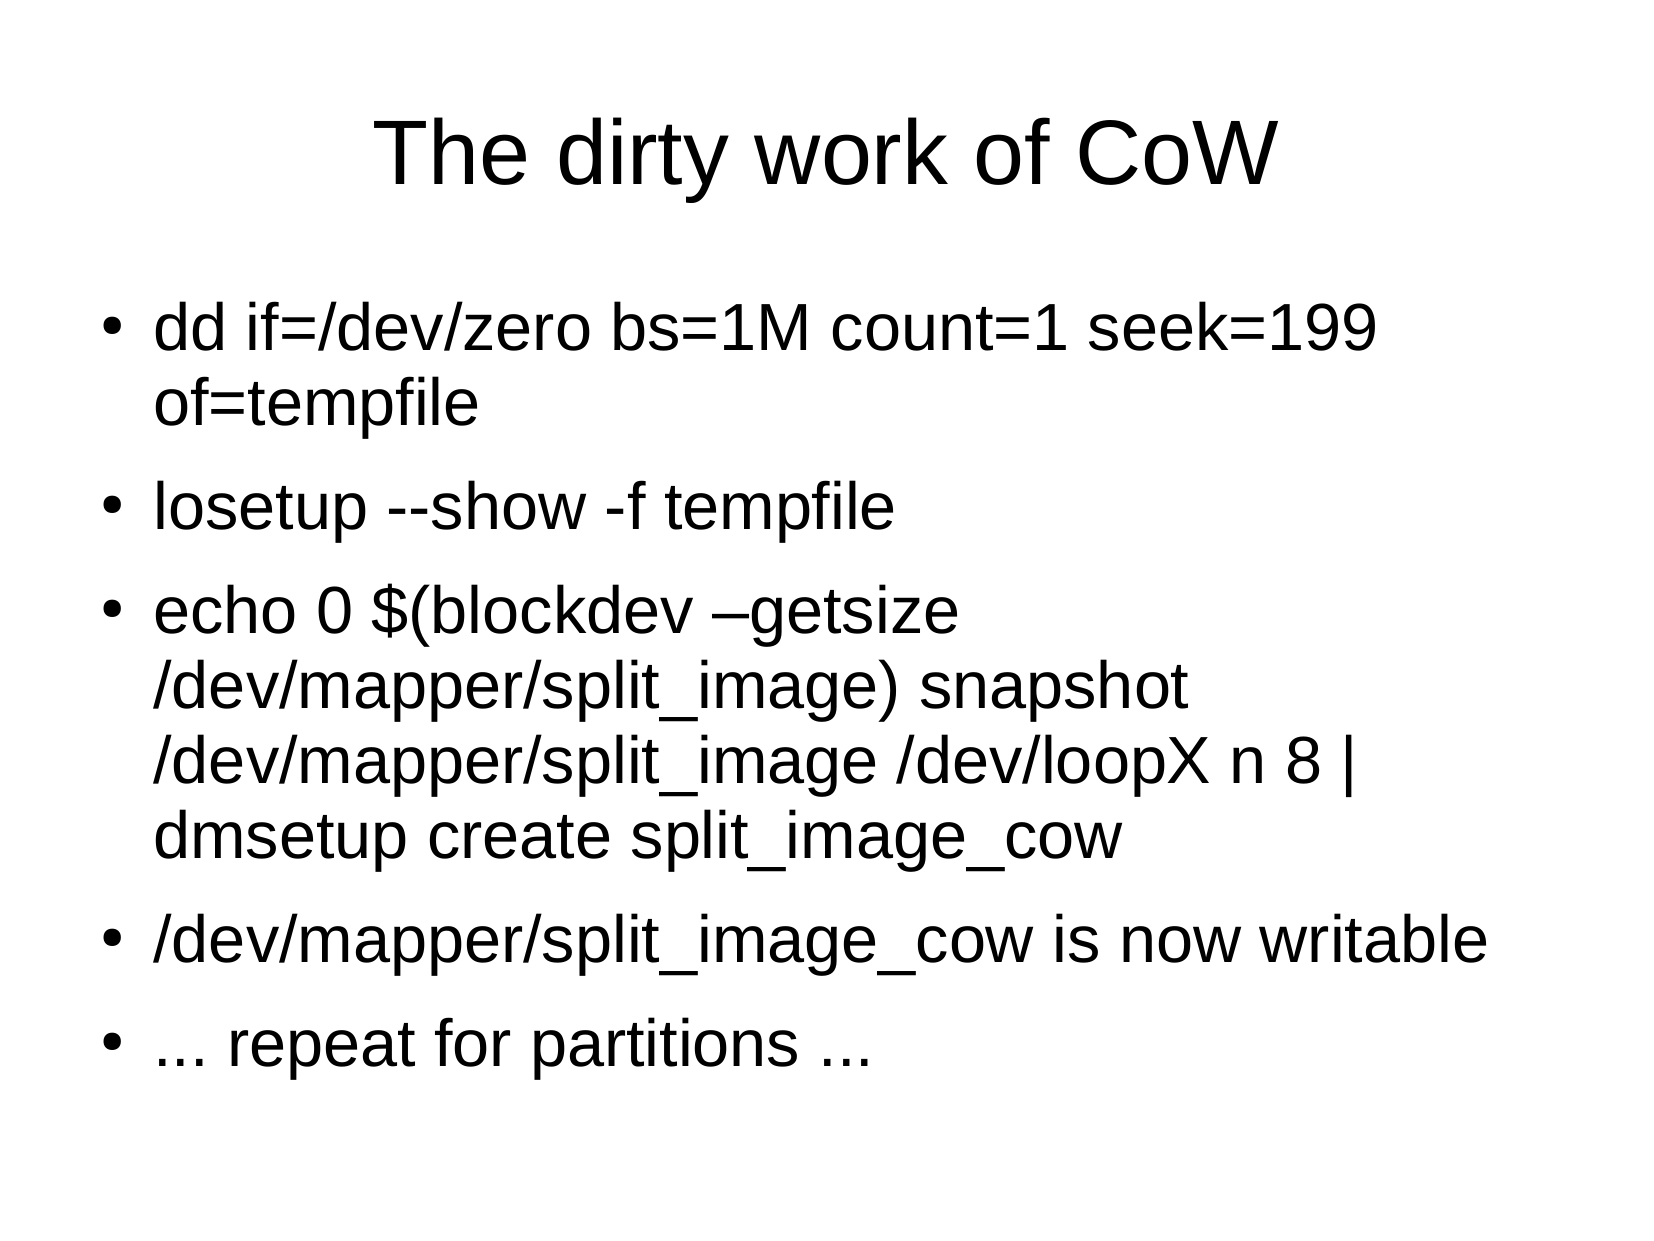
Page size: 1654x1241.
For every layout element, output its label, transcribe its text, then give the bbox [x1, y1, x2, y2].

title The dirty work of CoW [82, 56, 1571, 250]
list dd if=/dev/zero bs=1M count=1 seek=199 of=tempfile losetup --show -f tempfile echo 0 $(blockdev –getsize /dev/mapper/split_image) snapshot /dev/mapper/split_image /dev/loopX n 8 | dmsetup create split_image_cow /dev/mapper/split_image_cow is now writable ... repeat for partitions ... [82, 290, 1571, 1109]
